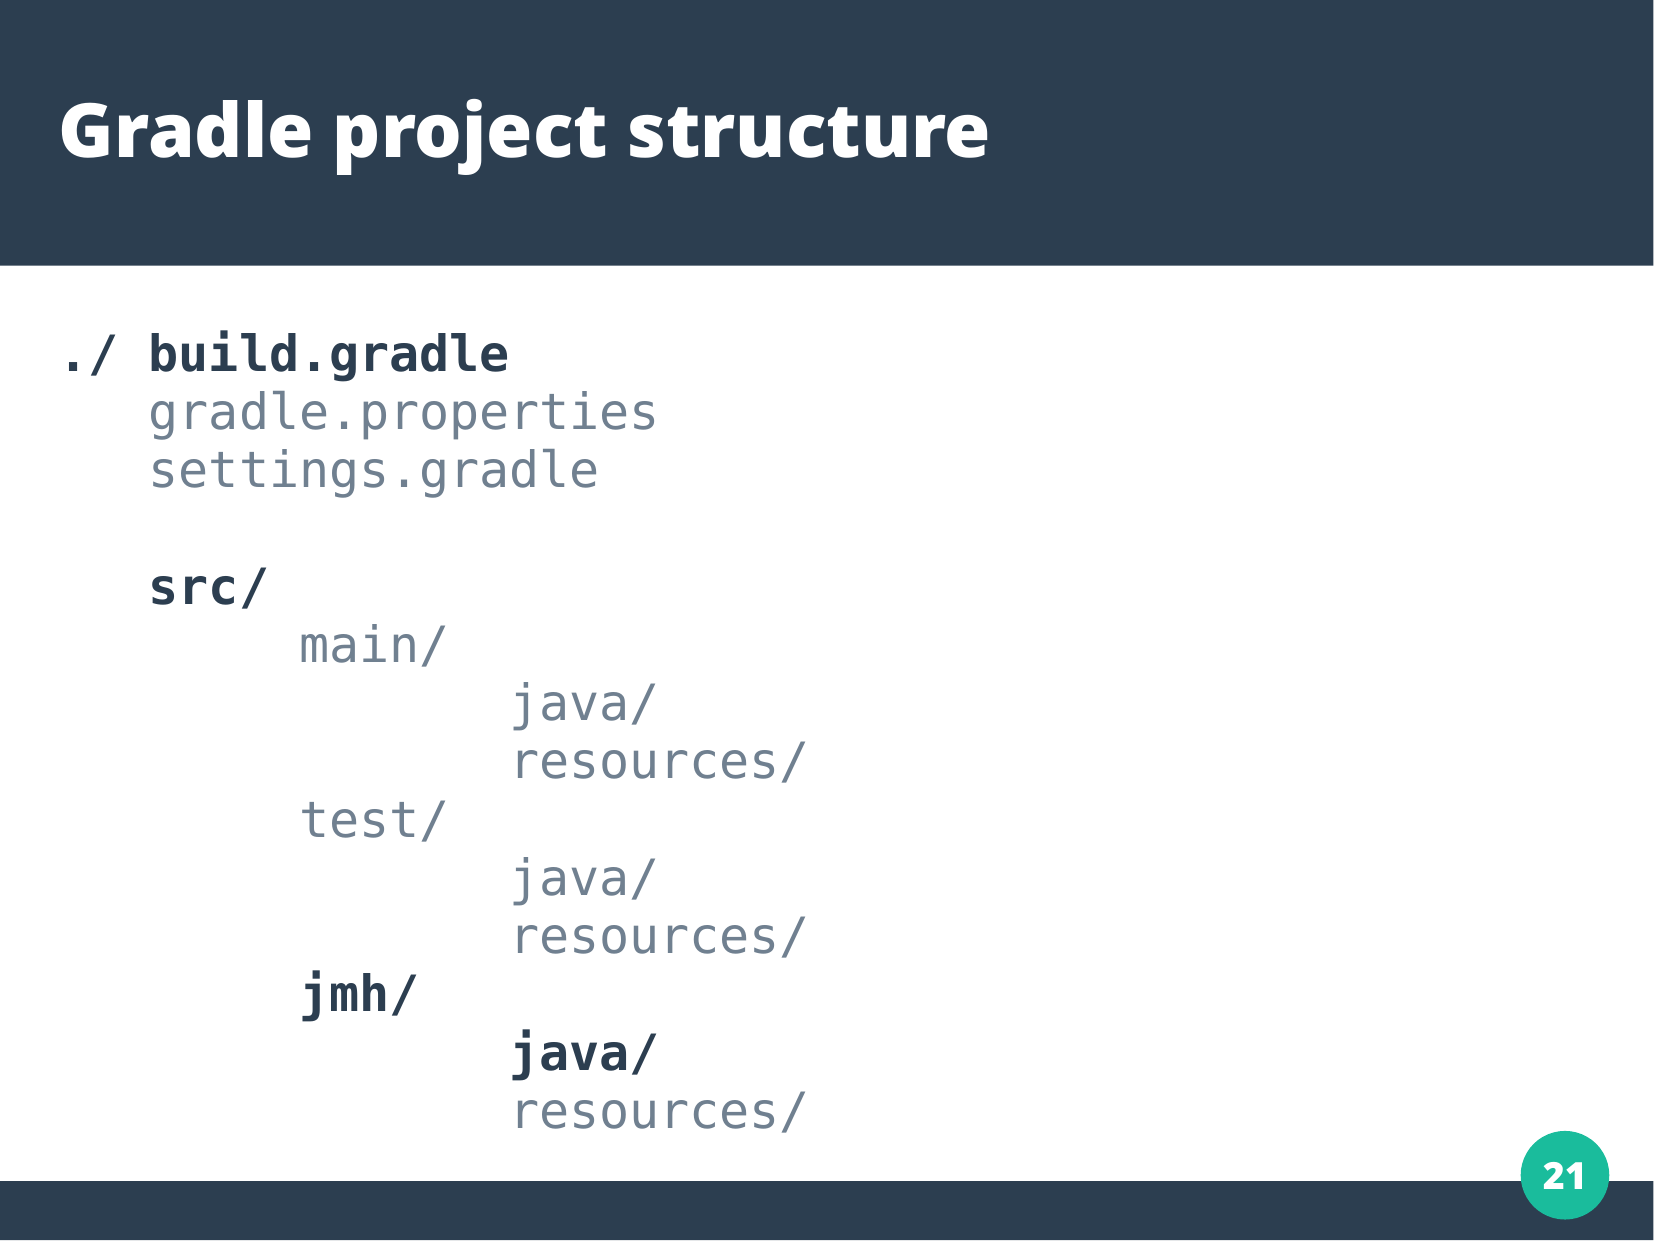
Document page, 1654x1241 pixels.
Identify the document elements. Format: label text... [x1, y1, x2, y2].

title Gradle project structure [59, 56, 1595, 200]
list ./ build.gradle gradle.properties settings.gradle src/ main/ java/ resources/ test/ java/ resources/ jmh/ java/ resources/ [59, 324, 1595, 1152]
